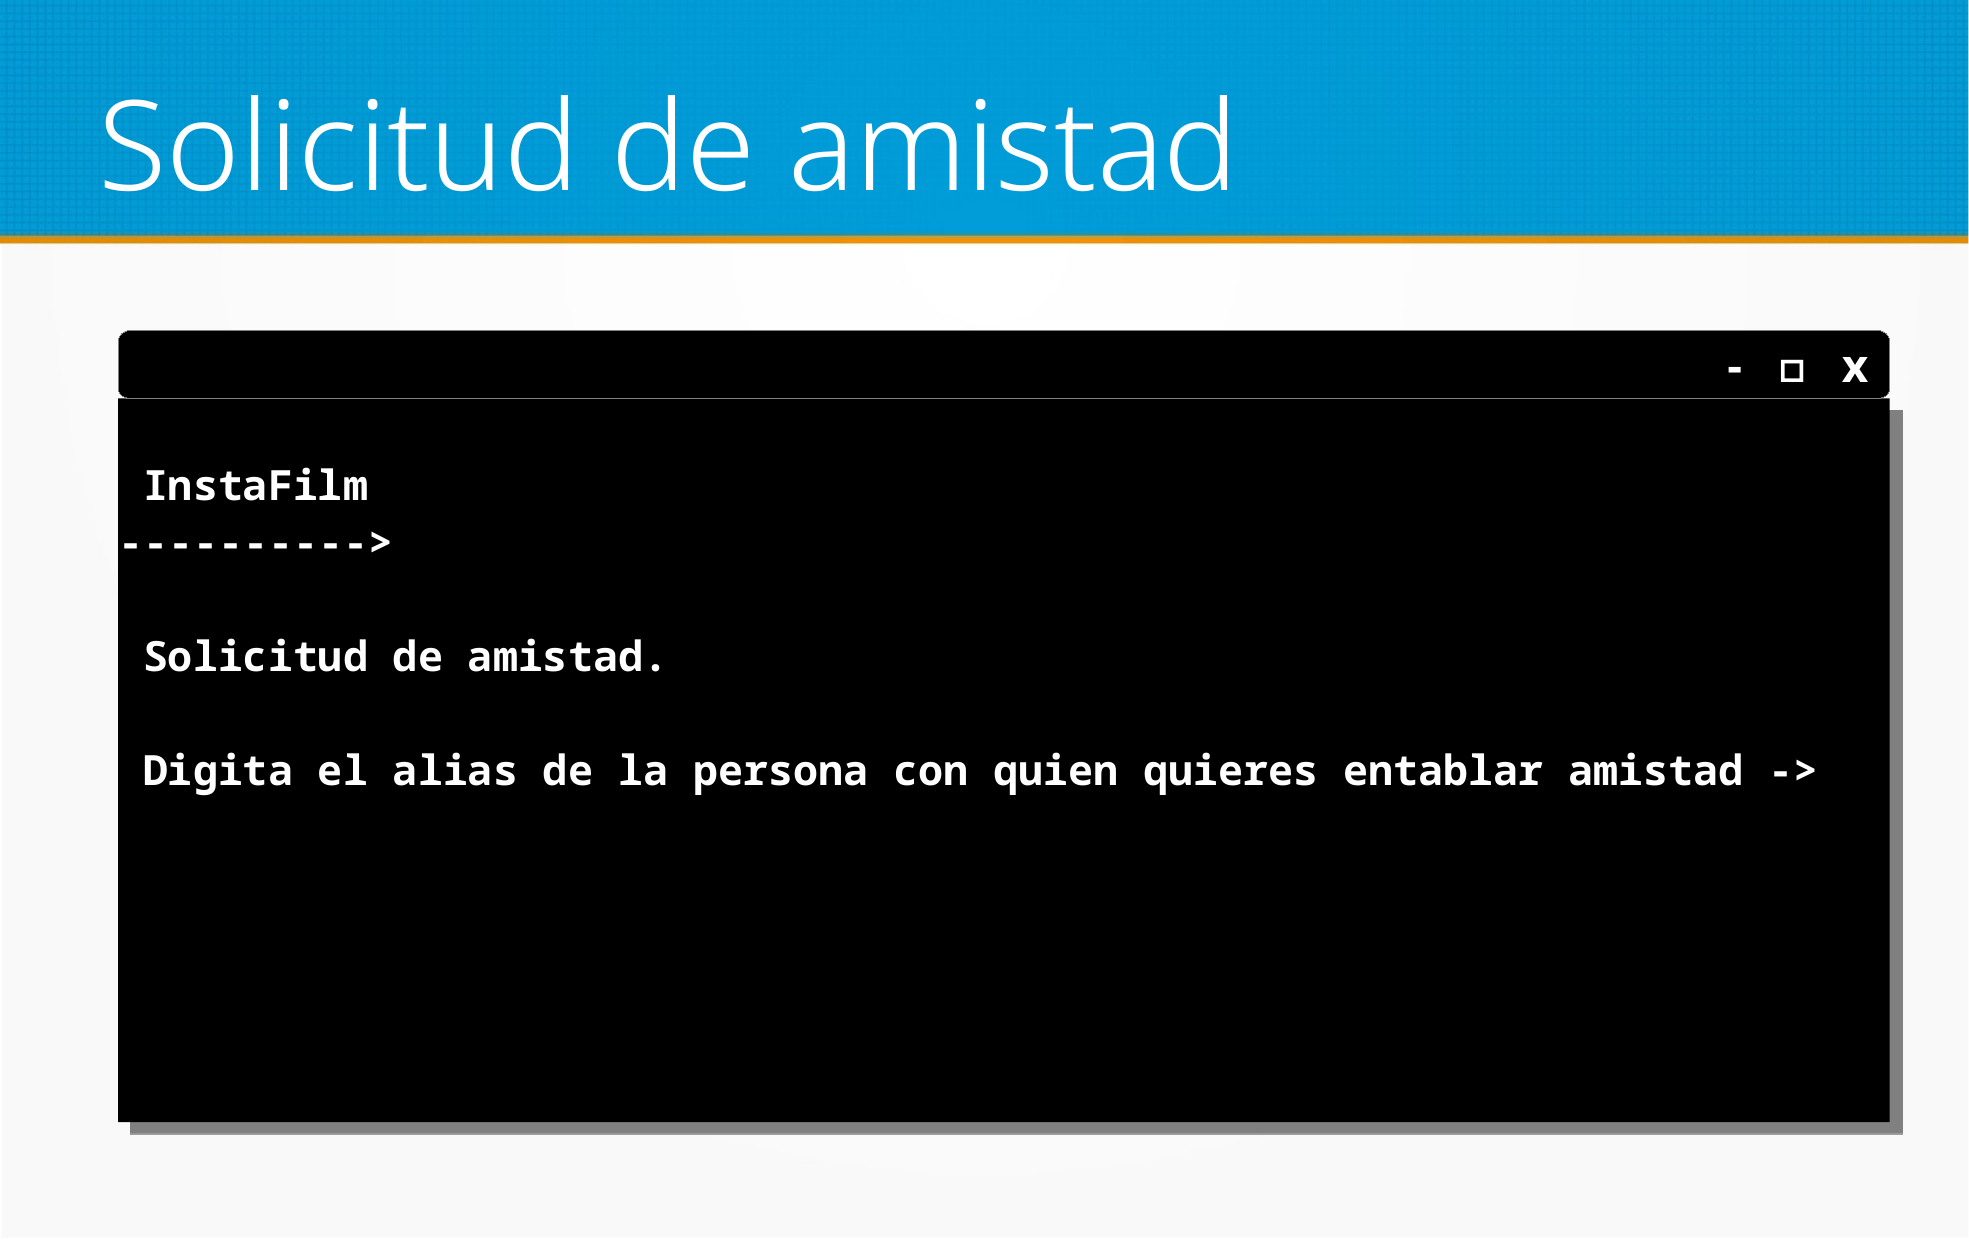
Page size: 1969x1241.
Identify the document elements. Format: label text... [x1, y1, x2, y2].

text_box InstaFilm ----------> Solicitud de amistad. Digita el alias de la persona con quien quieres entablar amistad -> [118, 398, 1890, 1123]
text_box - □ x [118, 330, 1890, 399]
picture [0, 233, 1969, 1241]
title Solicitud de amistad [98, 19, 1870, 227]
